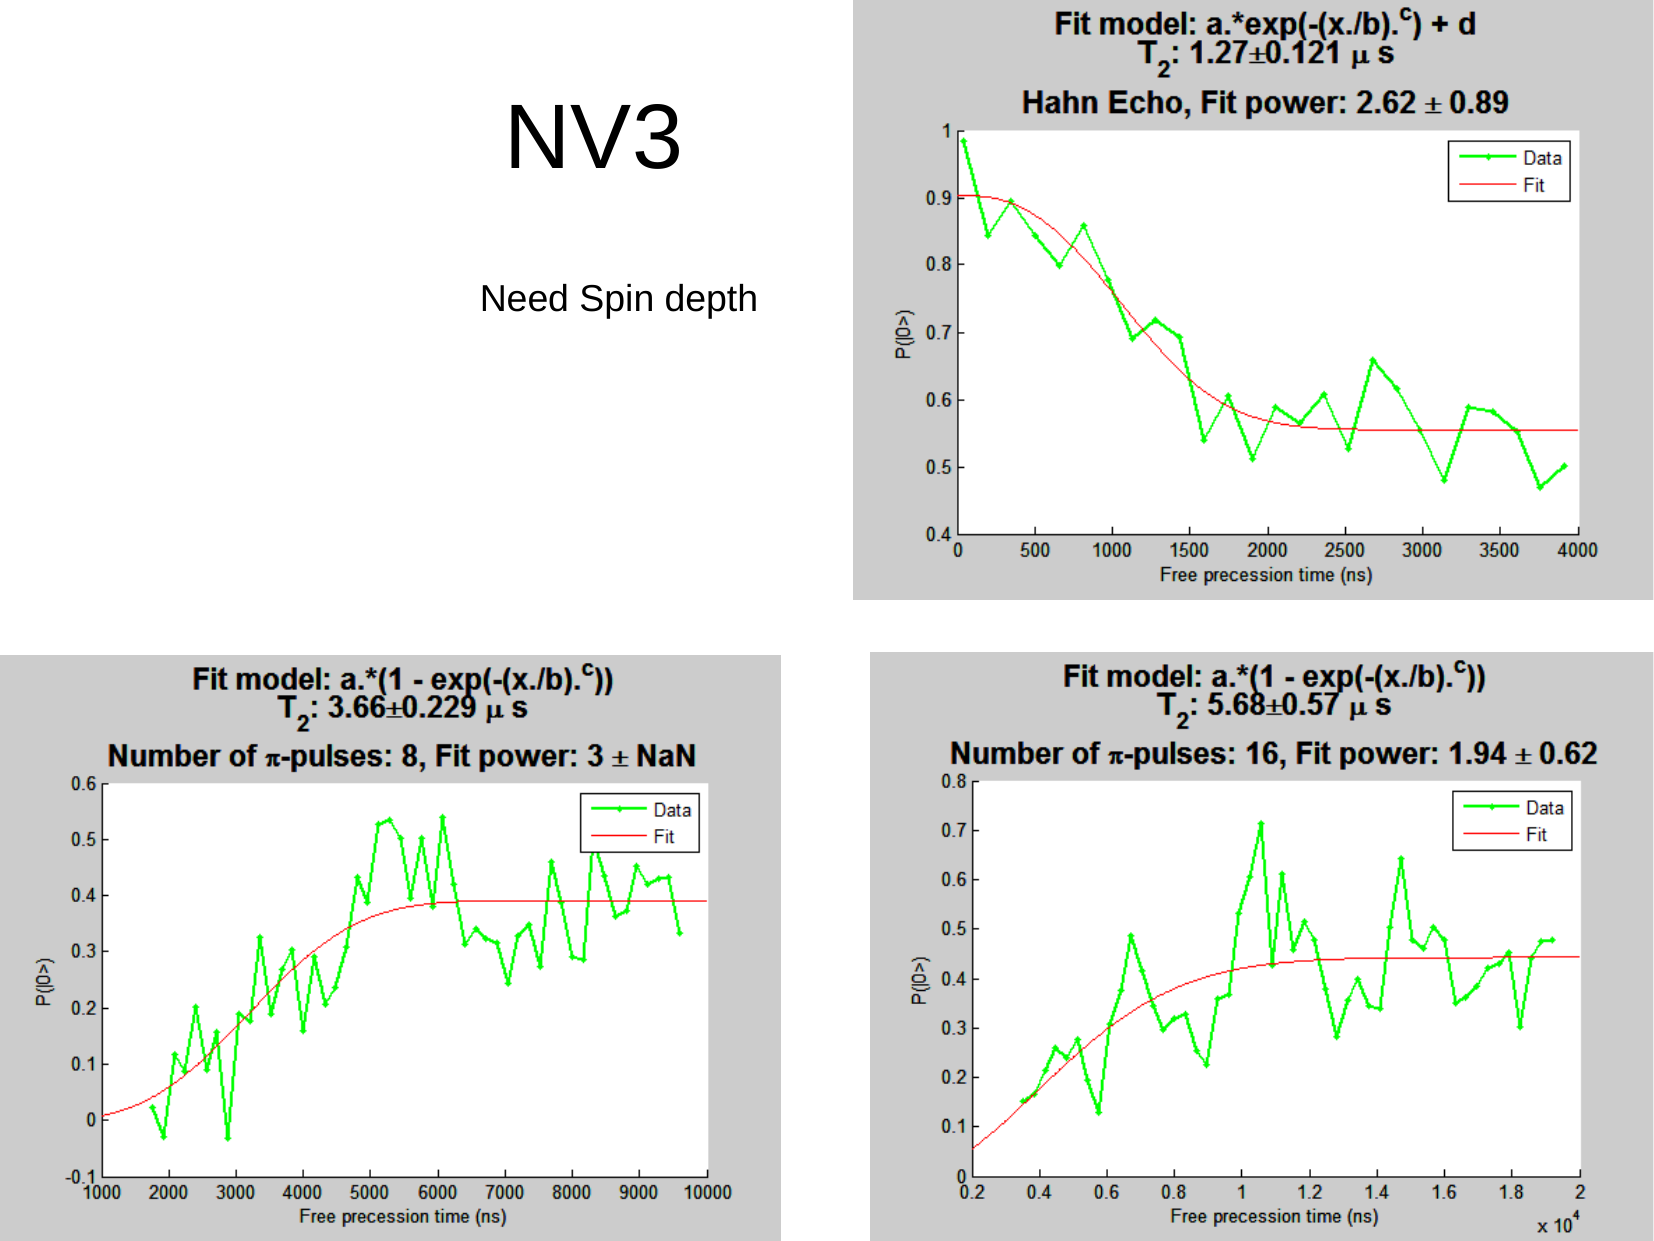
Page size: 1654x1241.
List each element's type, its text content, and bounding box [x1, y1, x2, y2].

text_box Need Spin depth [465, 270, 853, 327]
picture [853, 0, 1654, 601]
picture [0, 655, 781, 1241]
picture [870, 652, 1654, 1241]
title NV3 [0, 32, 853, 241]
